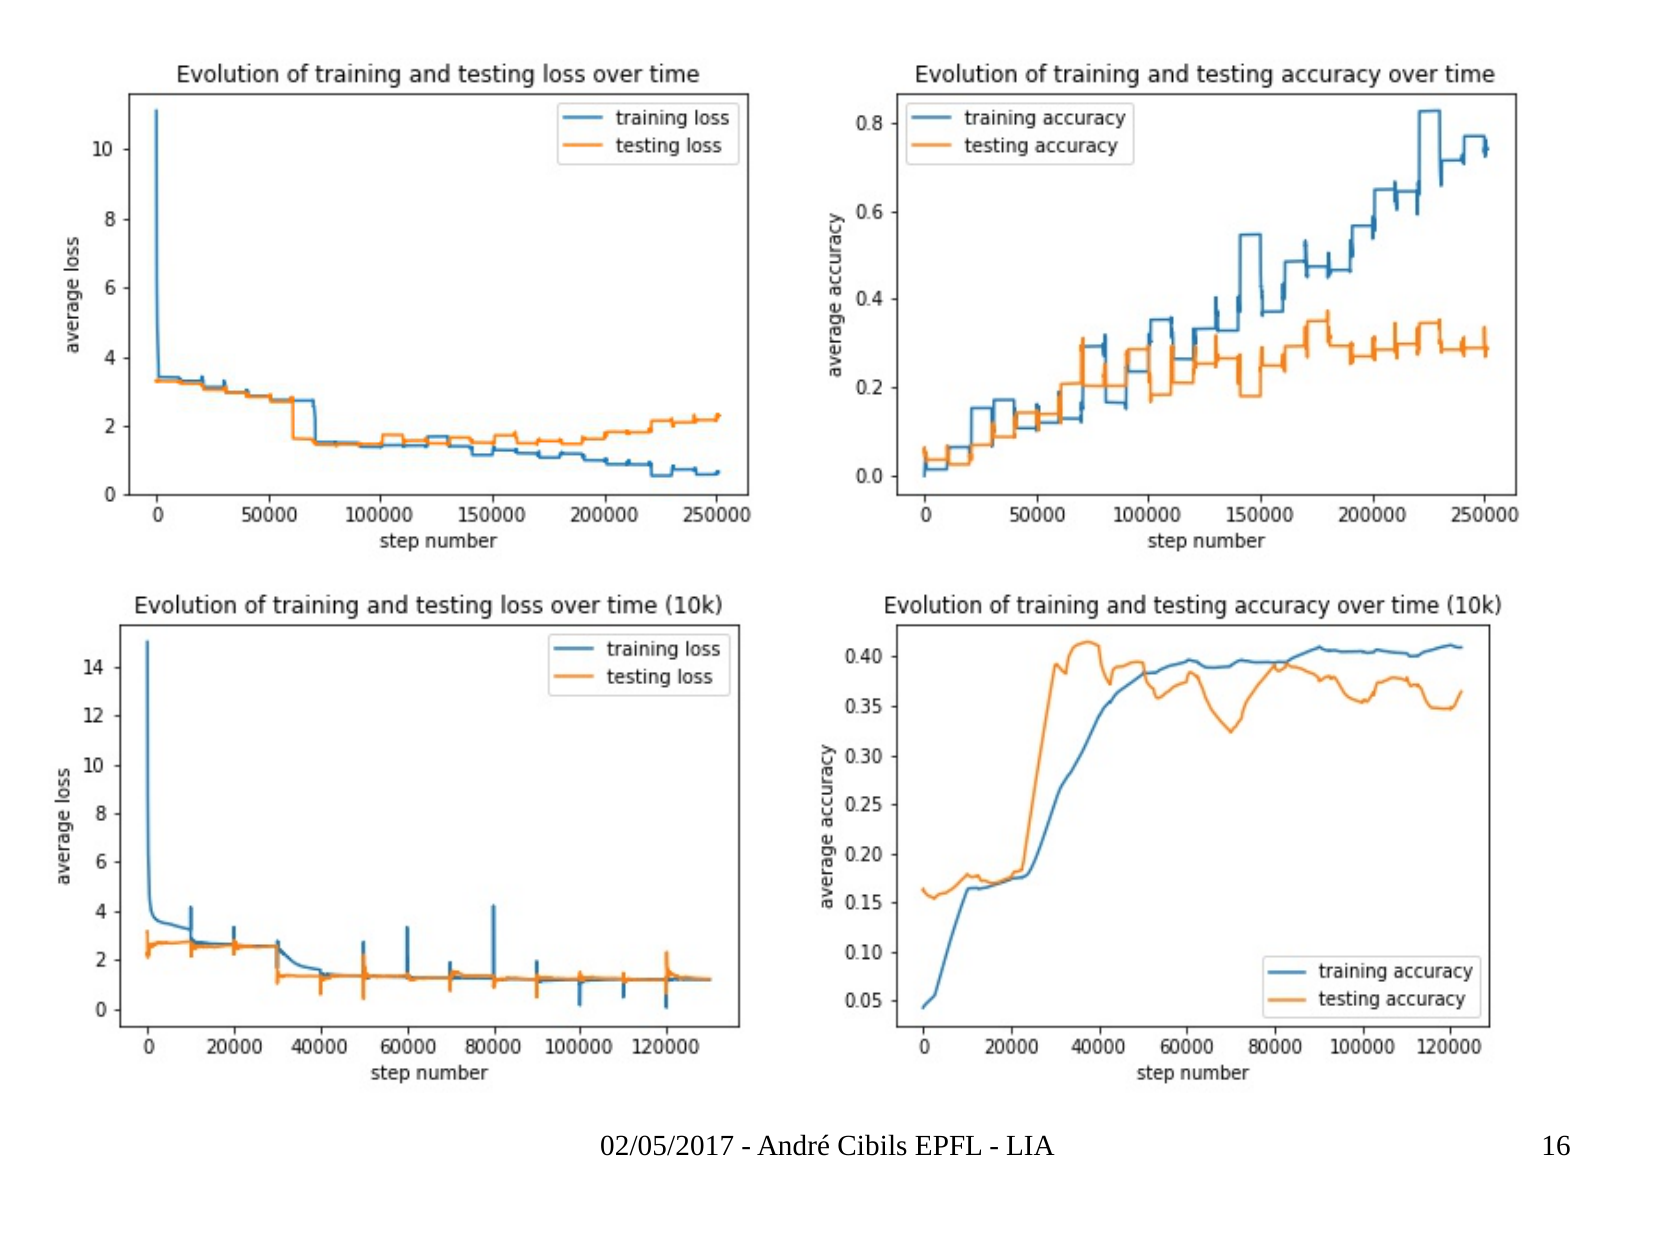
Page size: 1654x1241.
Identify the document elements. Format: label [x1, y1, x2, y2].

picture [20, 29, 1595, 1093]
